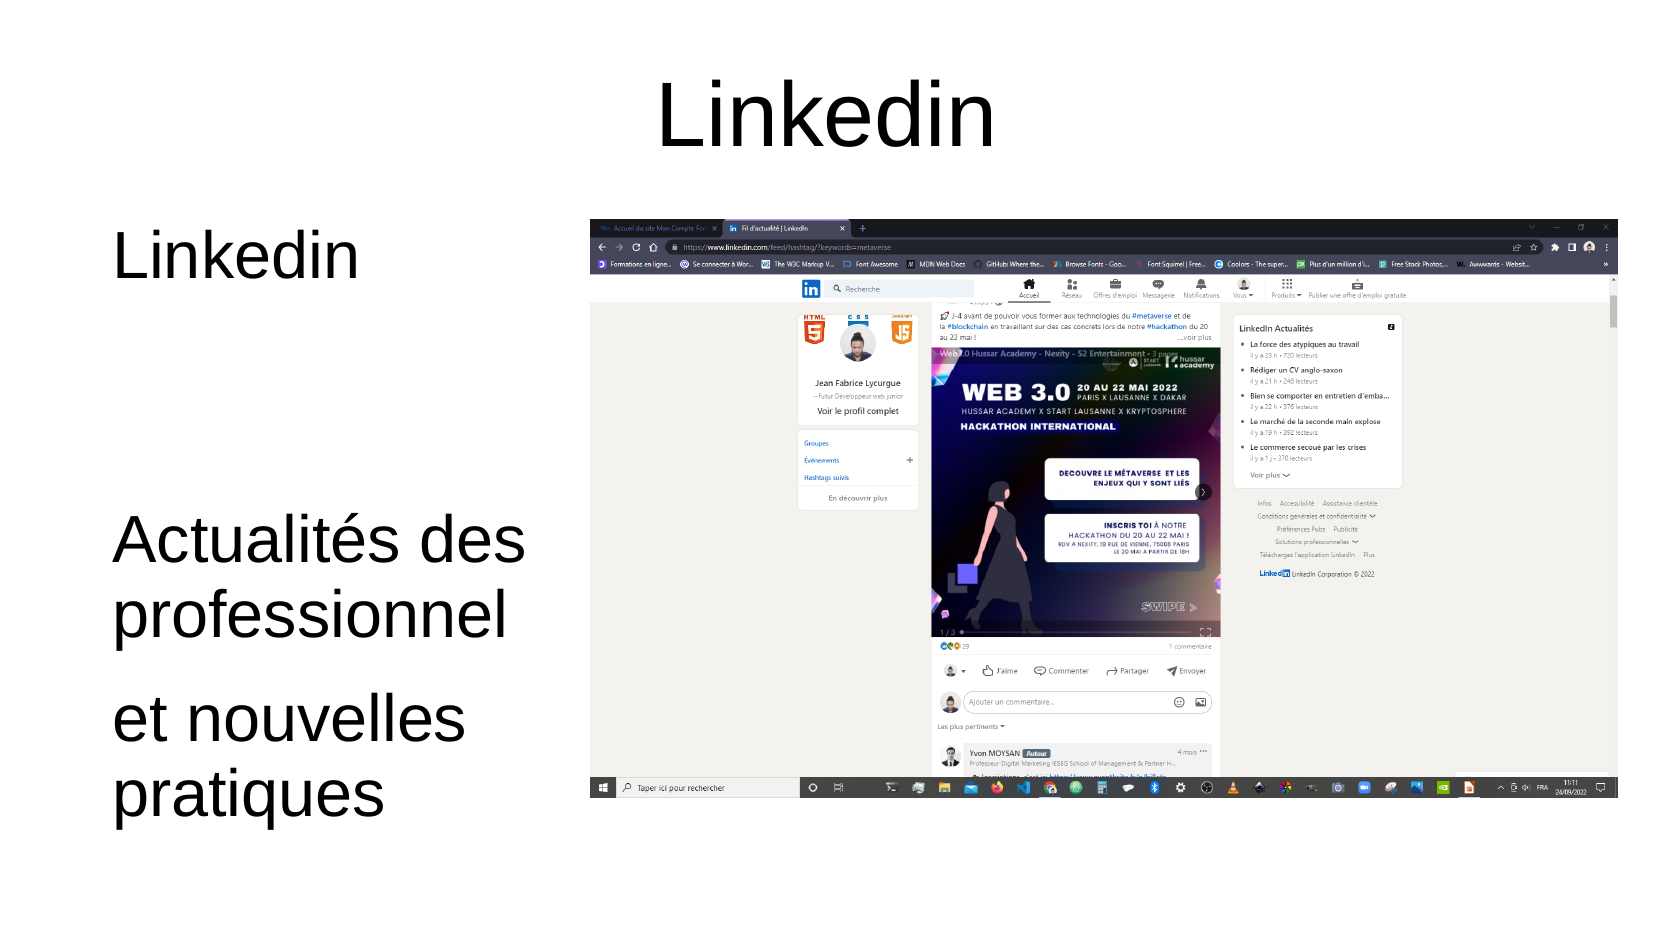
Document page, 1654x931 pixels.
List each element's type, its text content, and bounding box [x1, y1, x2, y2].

list Actualités des professionnel et nouvelles pratiques [41, 501, 562, 857]
title Linkedin [82, 37, 1571, 193]
list Linkedin [41, 217, 562, 475]
picture [590, 219, 1618, 798]
